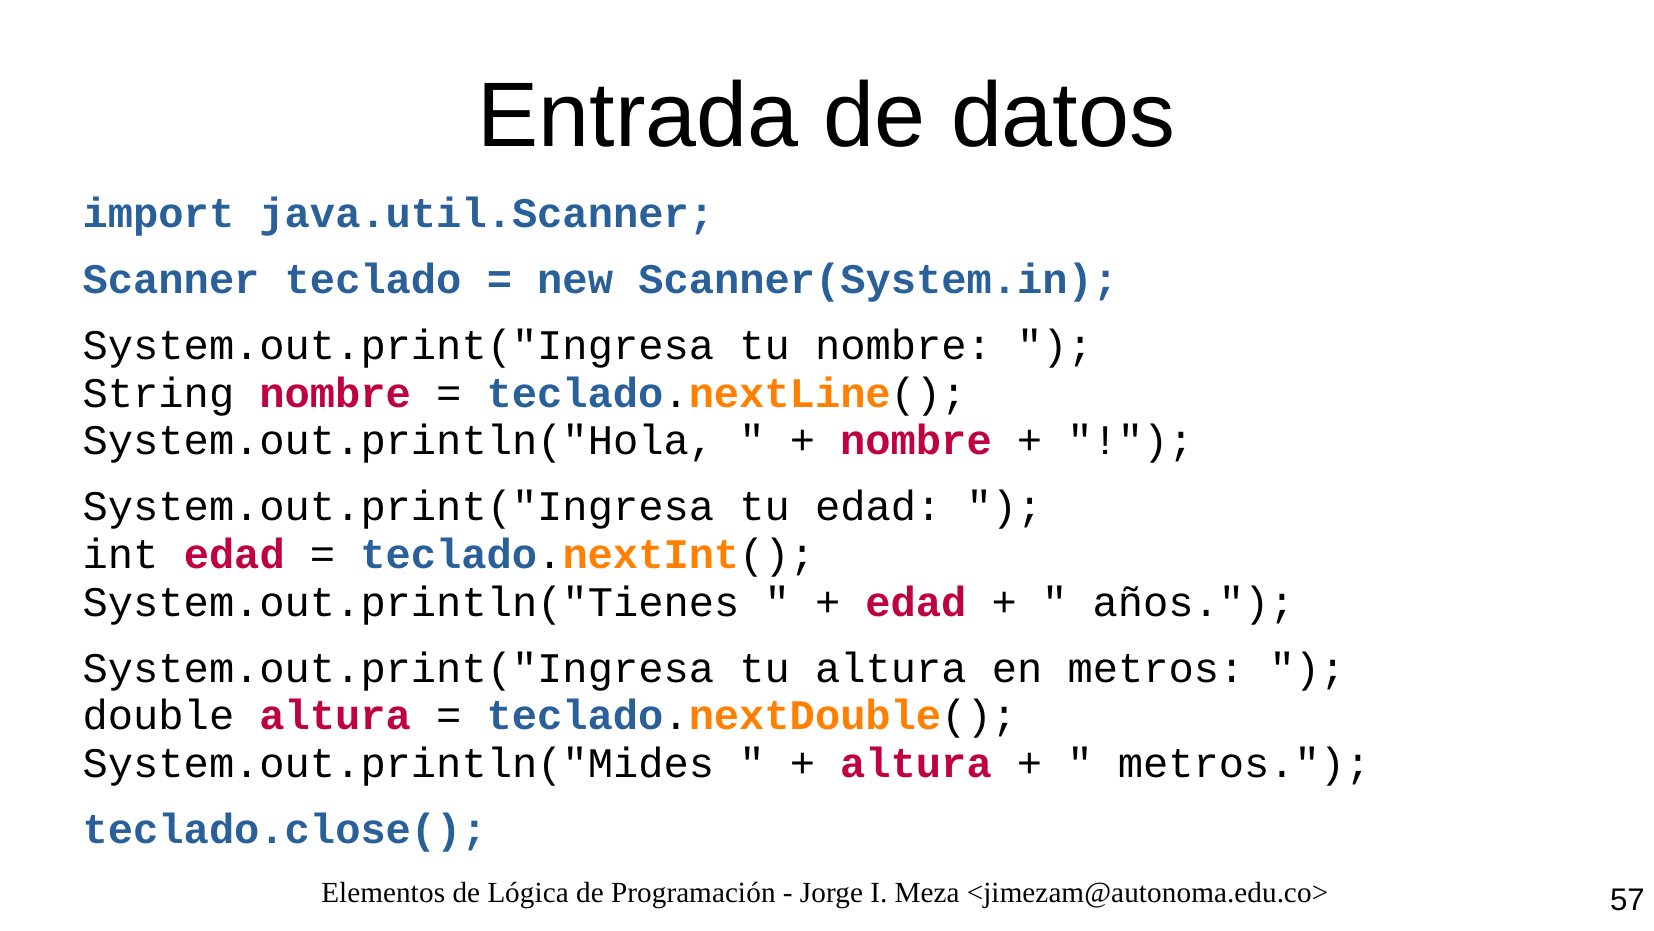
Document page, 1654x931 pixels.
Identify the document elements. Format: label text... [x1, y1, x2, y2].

list import java.util.Scanner; Scanner teclado = new Scanner(System.in); System.out.print("Ingresa tu nombre: "); String nombre = teclado.nextLine(); System.out.println("Hola, " + nombre + "!"); System.out.print("Ingresa tu edad: "); int edad = teclado.nextInt(); System.out.println("Tienes " + edad + " años."); System.out.print("Ingresa tu altura en metros: "); double altura = teclado.nextDouble(); System.out.println("Mides " + altura + " metros."); teclado.close(); [82, 192, 1571, 863]
title Entrada de datos [82, 37, 1571, 192]
